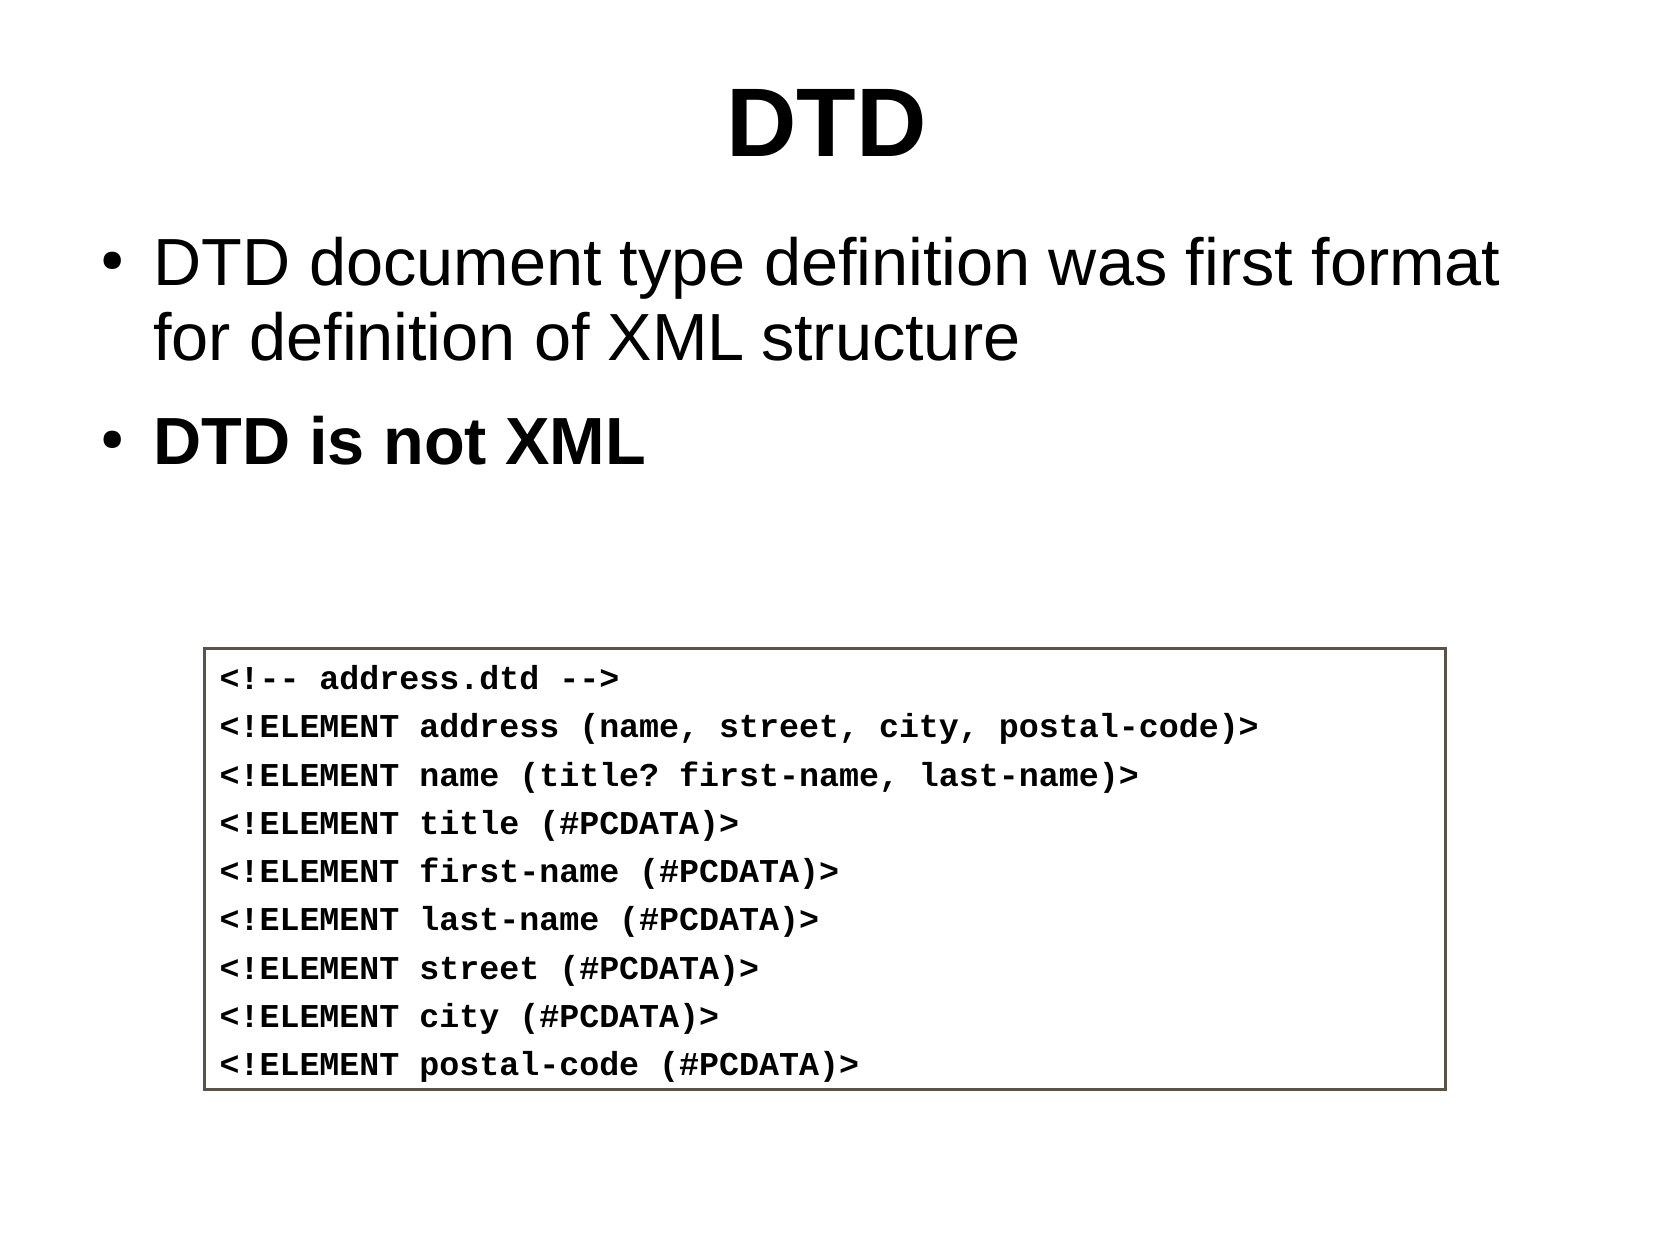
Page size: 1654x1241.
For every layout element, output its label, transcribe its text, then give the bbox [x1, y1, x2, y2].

text_box <!-- address.dtd --> <!ELEMENT address (name, street, city, postal-code)> <!ELEMENT name (title? first-name, last-name)> <!ELEMENT title (#PCDATA)> <!ELEMENT first-name (#PCDATA)> <!ELEMENT last-name (#PCDATA)> <!ELEMENT street (#PCDATA)> <!ELEMENT city (#PCDATA)> <!ELEMENT postal-code (#PCDATA)> [204, 648, 1446, 1090]
title DTD [82, 49, 1571, 196]
list DTD document type definition was first format for definition of XML structure DTD is not XML [82, 225, 1538, 1186]
